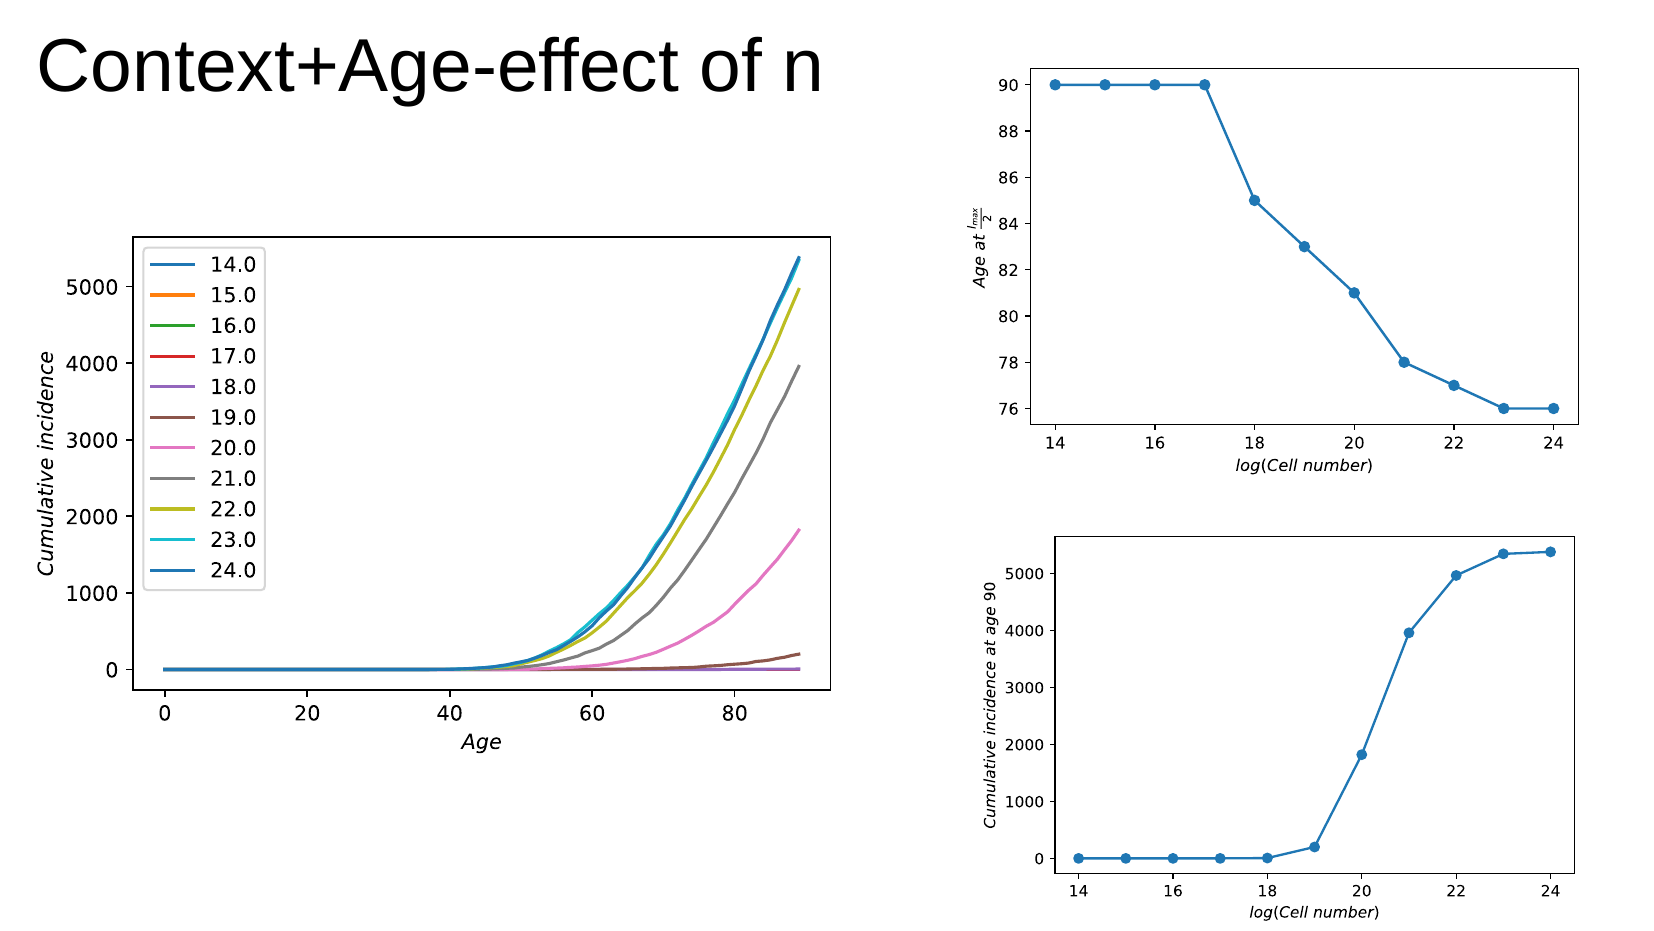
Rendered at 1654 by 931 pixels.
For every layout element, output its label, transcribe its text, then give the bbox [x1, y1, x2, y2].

picture [941, 11, 1650, 931]
picture [19, 164, 922, 766]
title Context+Age-effect of n [0, 0, 1052, 144]
